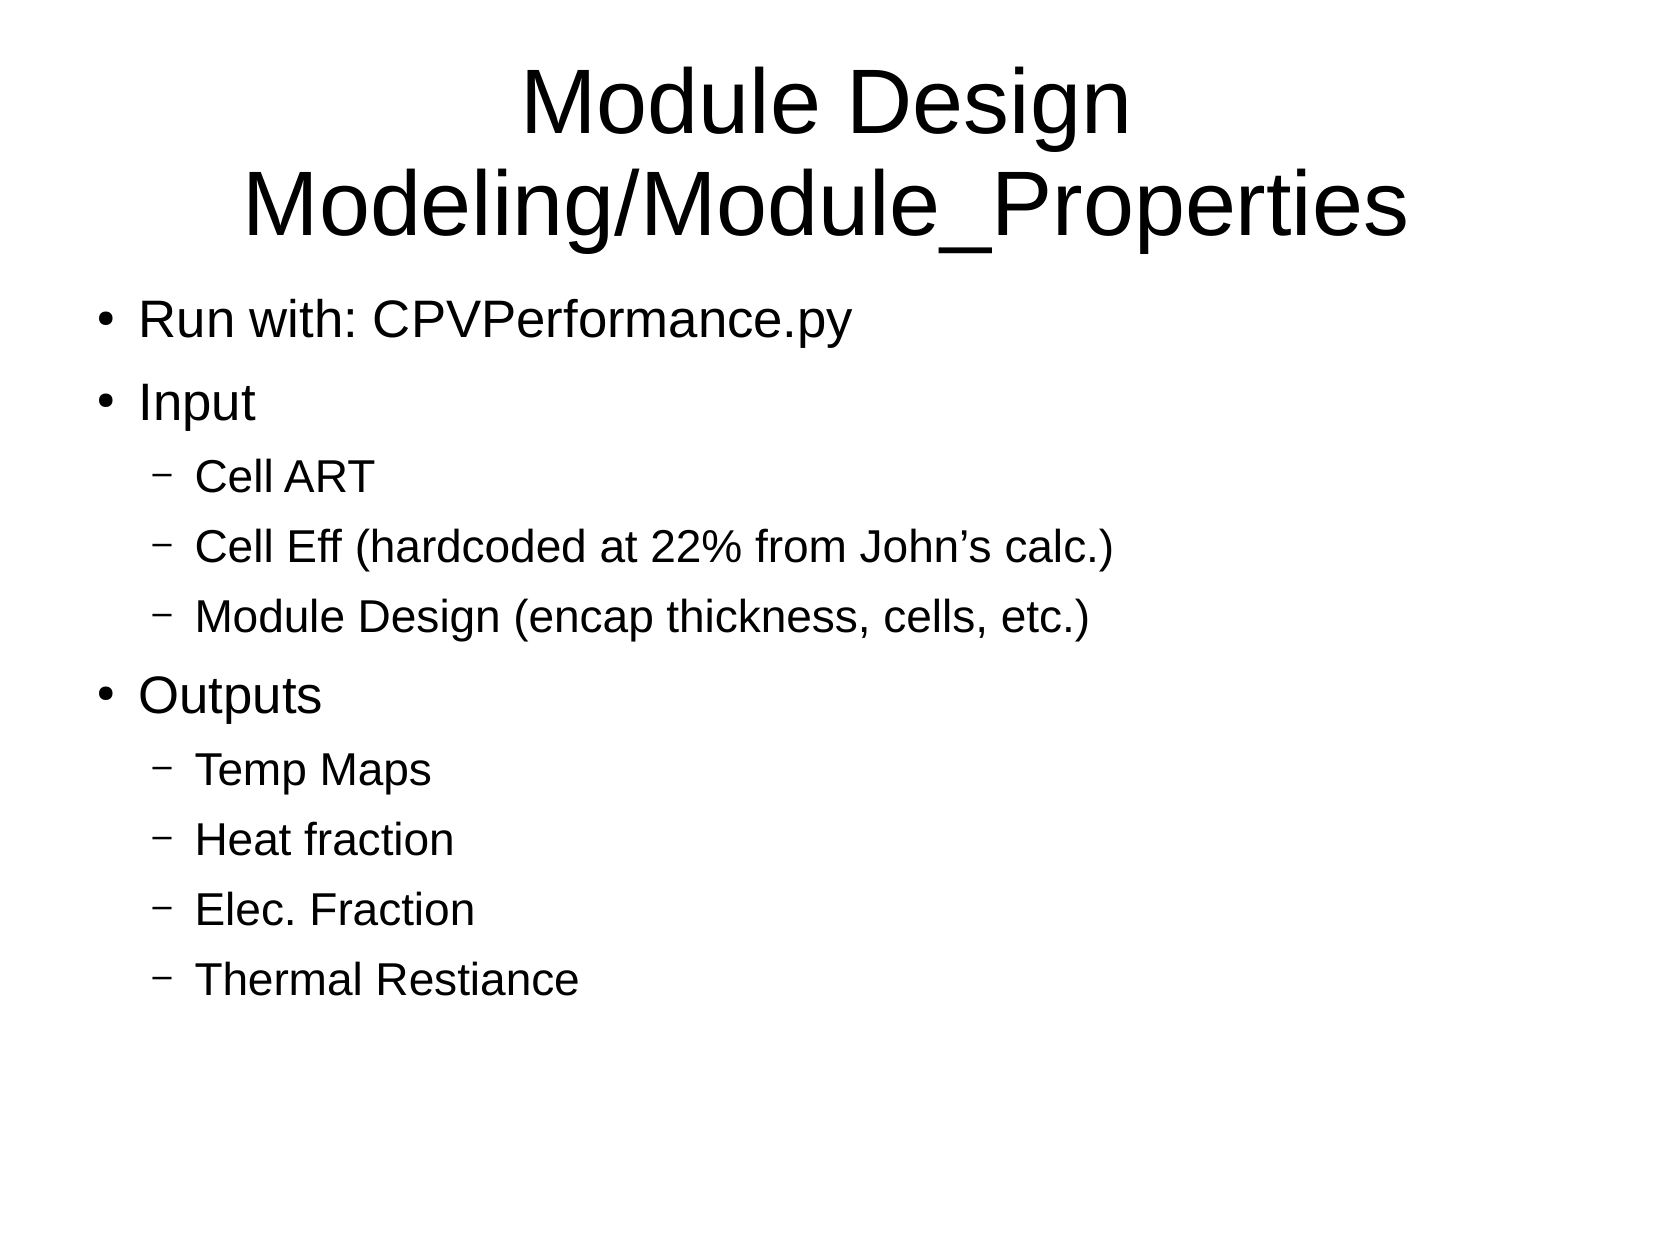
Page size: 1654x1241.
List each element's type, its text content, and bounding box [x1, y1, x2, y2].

title Module Design Modeling/Module_Properties [82, 49, 1571, 257]
list Run with: CPVPerformance.py Input Cell ART Cell Eff (hardcoded at 22% from John’s calc.) Module Design (encap thickness, cells, etc.) Outputs Temp Maps Heat fraction Elec. Fraction Thermal Restiance [82, 290, 1571, 1010]
